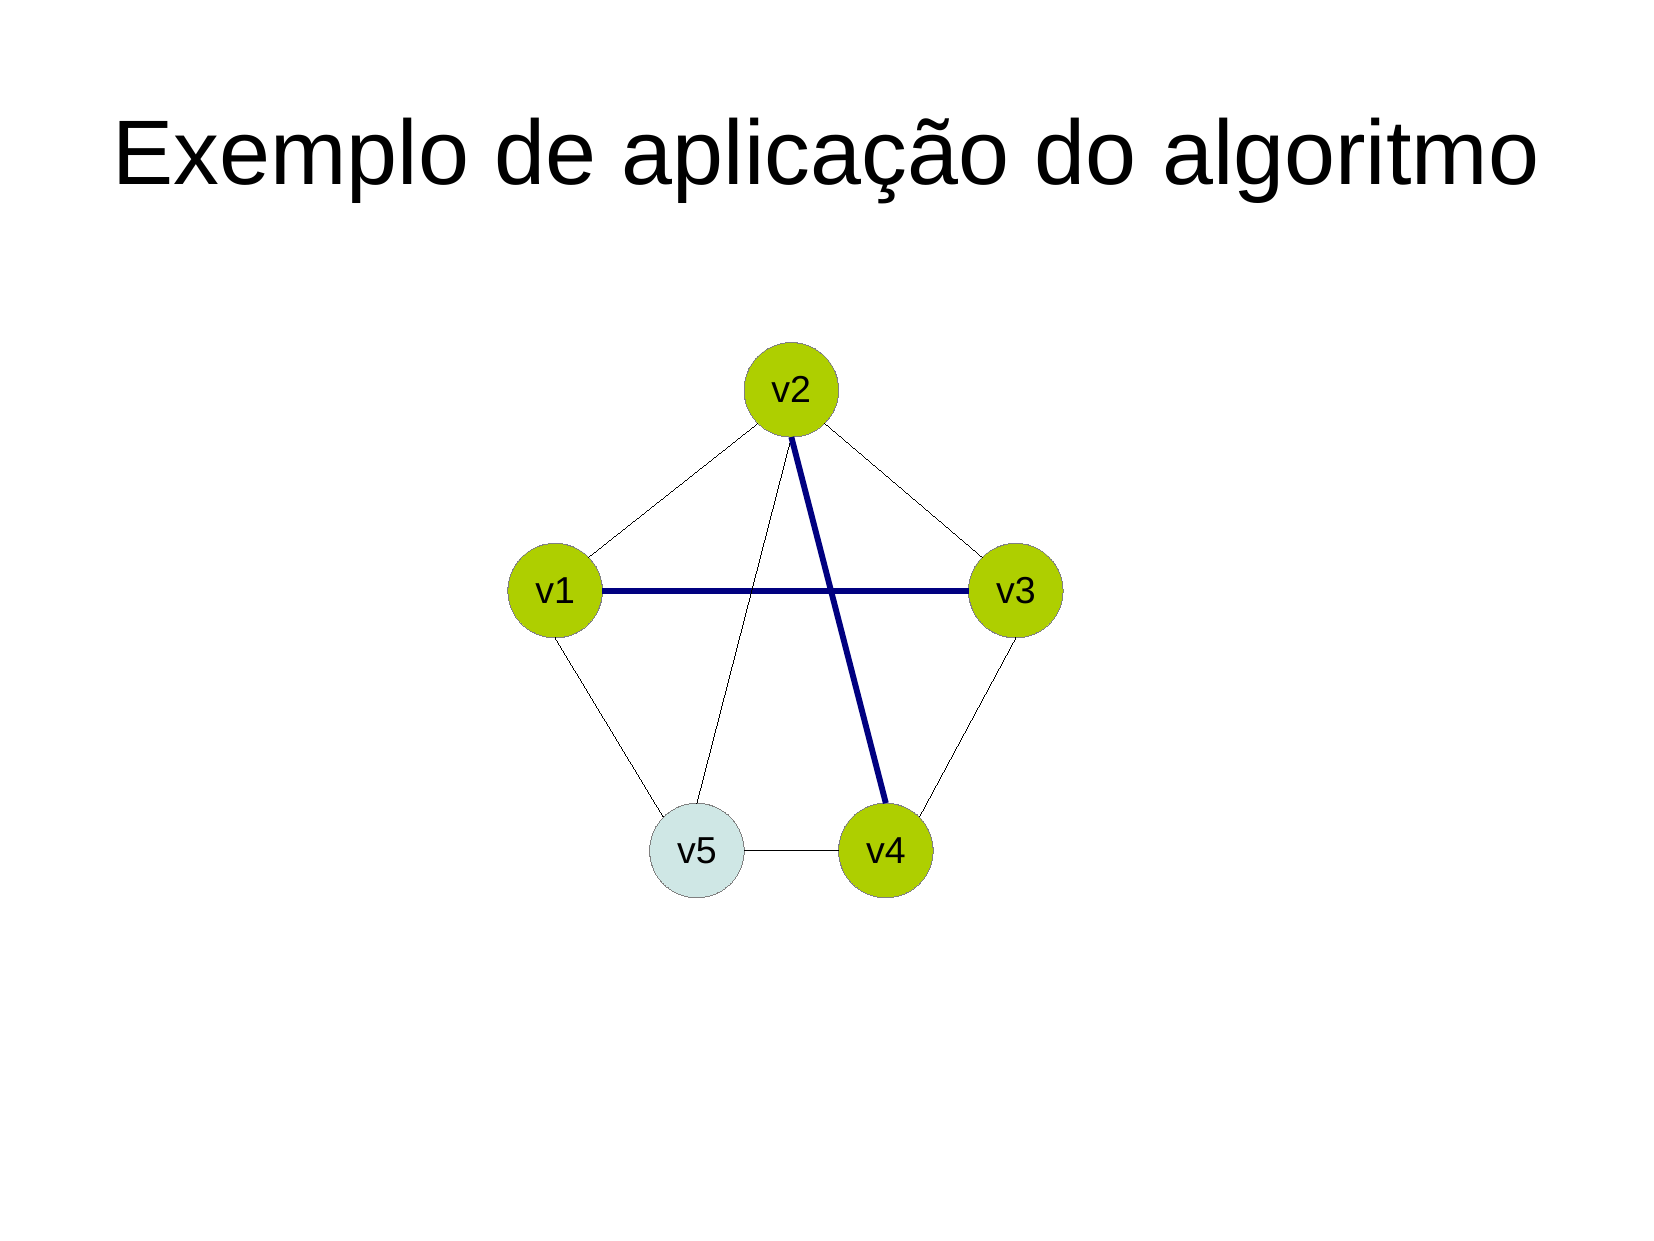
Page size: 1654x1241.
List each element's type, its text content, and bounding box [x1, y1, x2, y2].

text_box v1 [507, 543, 603, 638]
text_box v4 [838, 803, 934, 898]
text_box v2 [744, 342, 839, 437]
title Exemplo de aplicação do algoritmo [82, 49, 1571, 257]
text_box v5 [649, 803, 745, 898]
text_box v3 [968, 543, 1064, 638]
